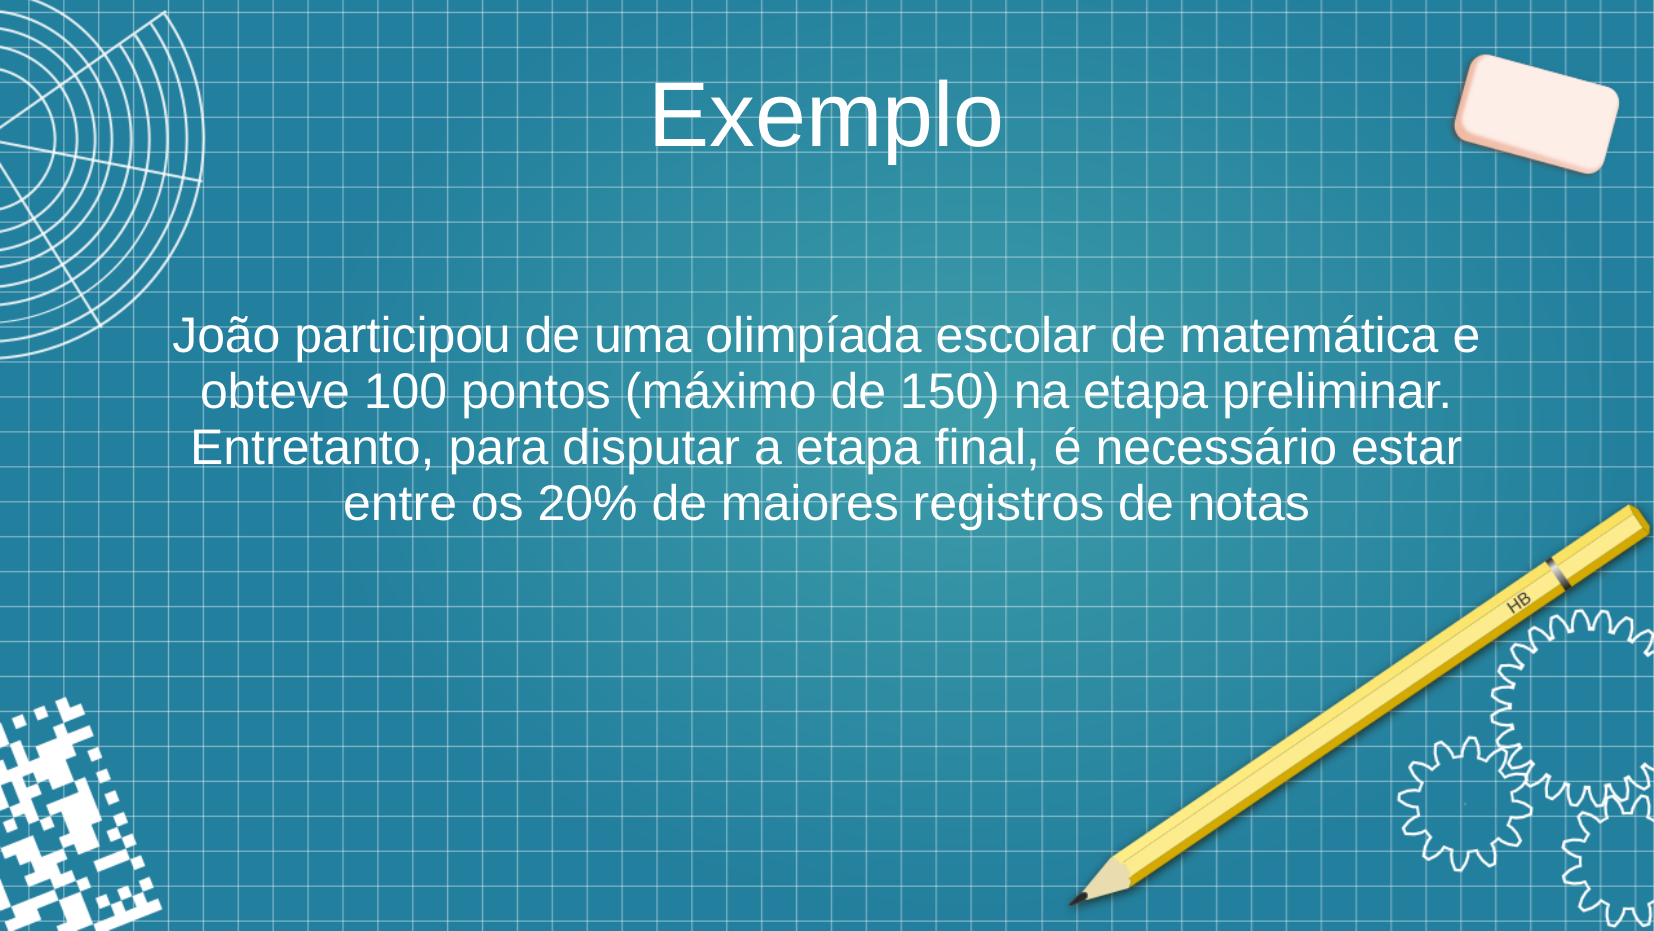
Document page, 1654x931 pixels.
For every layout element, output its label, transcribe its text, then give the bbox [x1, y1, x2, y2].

title Exemplo [82, 37, 1571, 193]
text_box João participou de uma olimpíada escolar de matemática e obteve 100 pontos (máximo de 150) na etapa preliminar. Entretanto, para disputar a etapa final, é necessário estar entre os 20% de maiores registros de notas [147, 300, 1506, 650]
picture [0, 0, 1654, 931]
